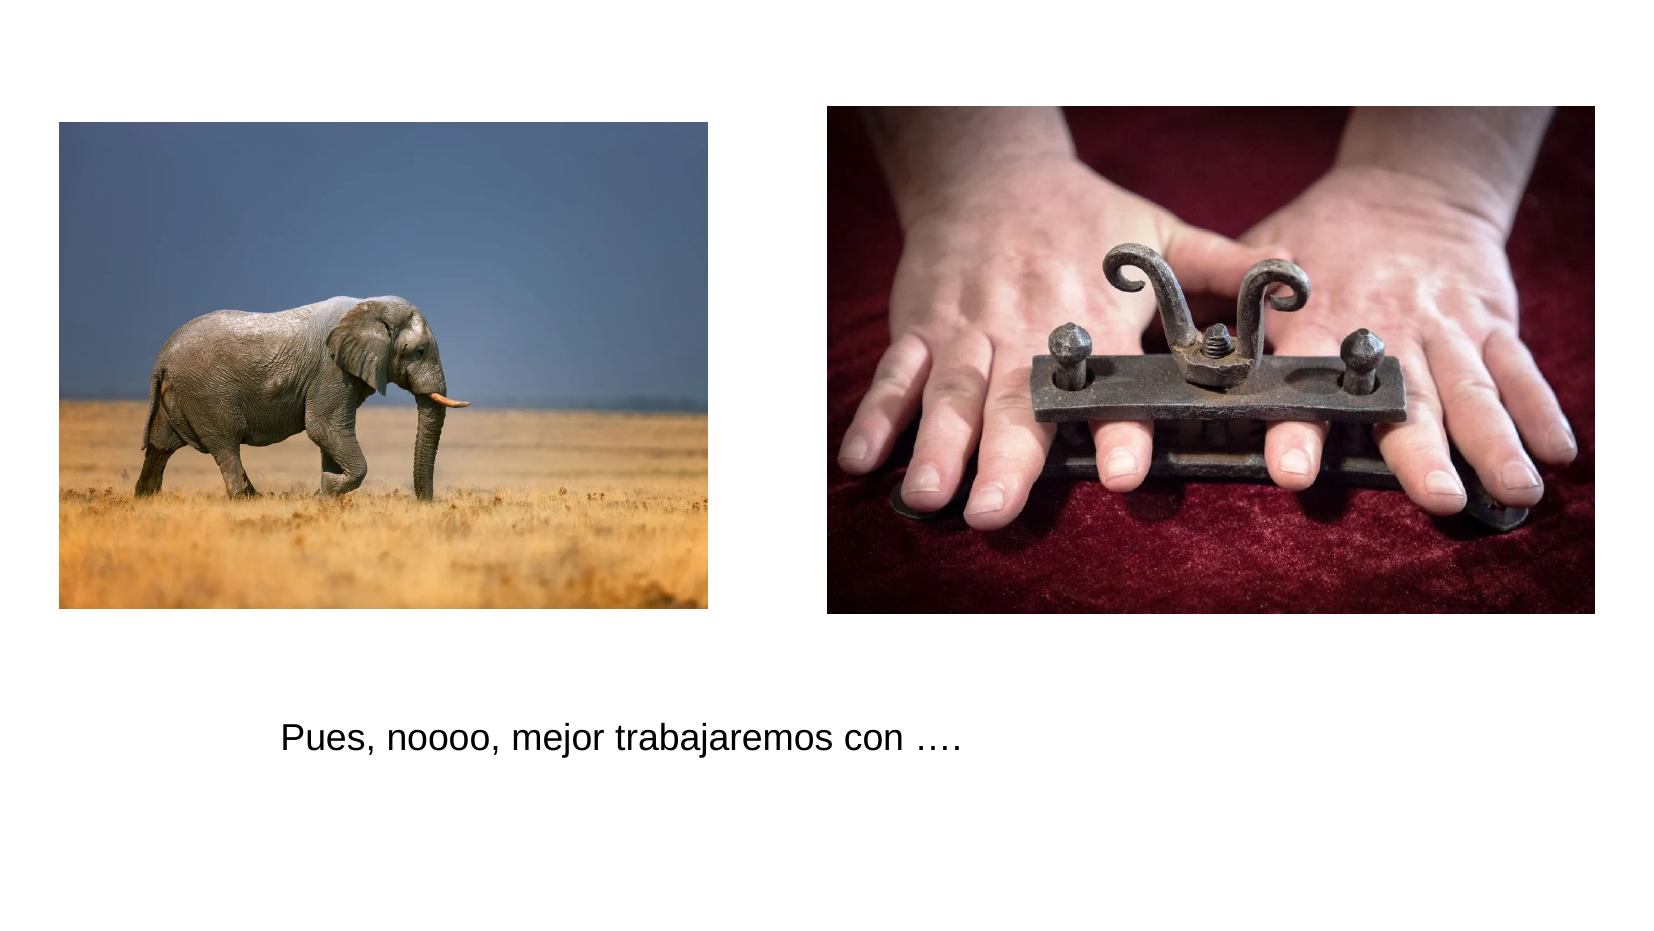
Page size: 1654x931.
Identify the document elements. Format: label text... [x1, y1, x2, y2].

picture [59, 122, 708, 609]
text_box Pues, noooo, mejor trabajaremos con …. [265, 708, 1418, 766]
picture [827, 106, 1595, 614]
